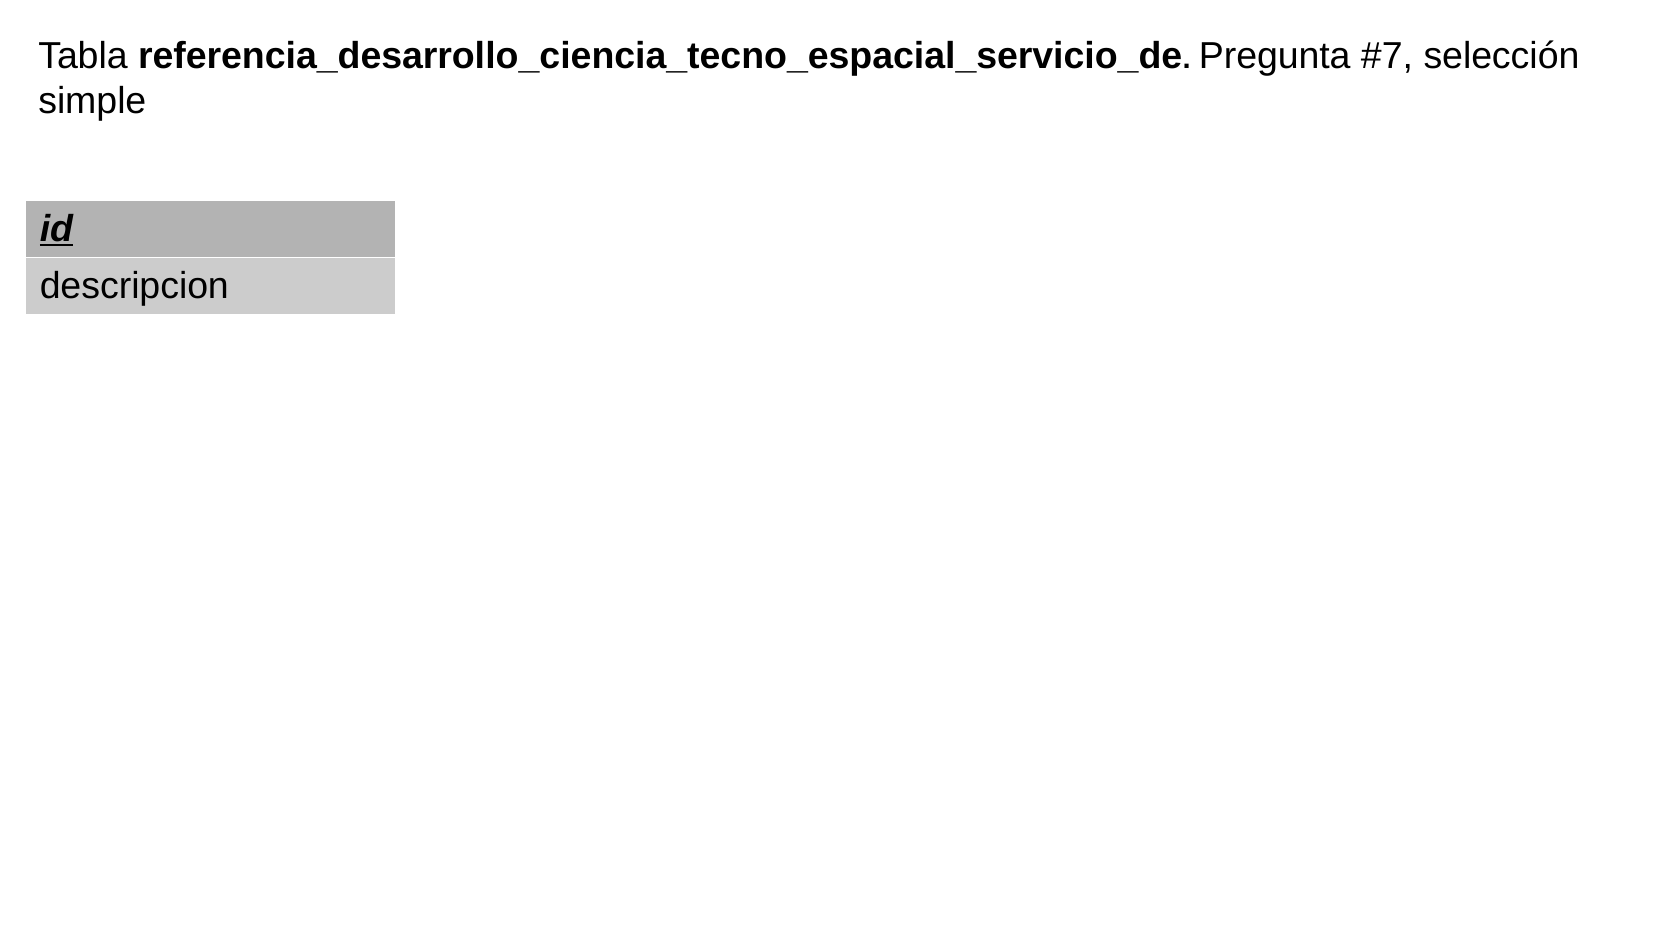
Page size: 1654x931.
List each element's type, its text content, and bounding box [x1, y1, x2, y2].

text_box Tabla referencia_desarrollo_ciencia_tecno_espacial_servicio_de. Pregunta #7, selección simple [23, 23, 1618, 165]
table_header id [26, 201, 395, 257]
table_cell descripcion [26, 258, 395, 314]
